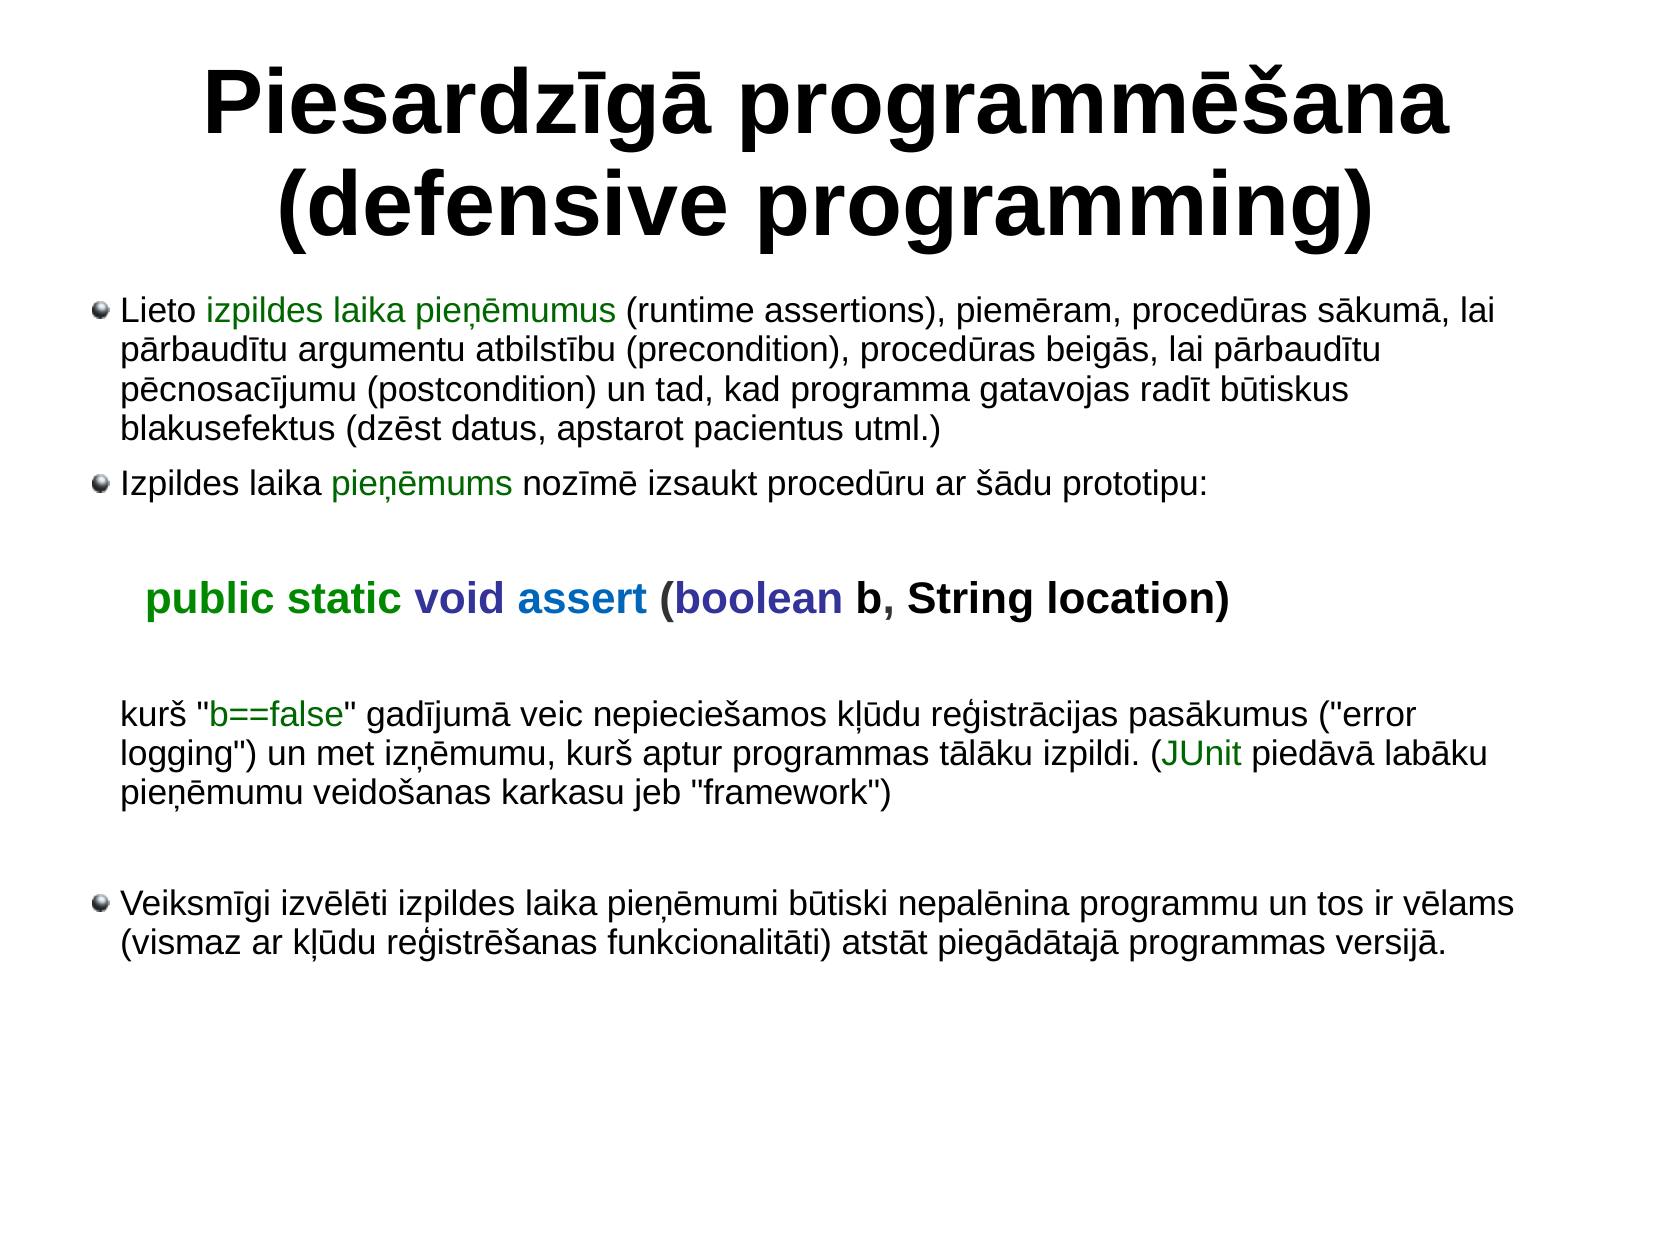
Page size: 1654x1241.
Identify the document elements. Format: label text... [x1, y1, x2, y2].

list Lieto izpildes laika pieņēmumus (runtime assertions), piemēram, procedūras sākumā, lai pārbaudītu argumentu atbilstību (precondition), procedūras beigās, lai pārbaudītu pēcnosacījumu (postcondition) un tad, kad programma gatavojas radīt būtiskus blakusefektus (dzēst datus, apstarot pacientus utml.) Izpildes laika pieņēmums nozīmē izsaukt procedūru ar šādu prototipu: public static void assert (boolean b, String location) kurš "b==false" gadījumā veic nepieciešamos kļūdu reģistrācijas pasākumus ("error logging") un met izņēmumu, kurš aptur programmas tālāku izpildi. (JUnit piedāvā labāku pieņēmumu veidošanas karkasu jeb "framework") Veiksmīgi izvēlēti izpildes laika pieņēmumi būtiski nepalēnina programmu un tos ir vēlams (vismaz ar kļūdu reģistrēšanas funkcionalitāti) atstāt piegādātajā programmas versijā. [82, 290, 1538, 1010]
title Piesardzīgā programmēšana (defensive programming) [82, 49, 1571, 257]
